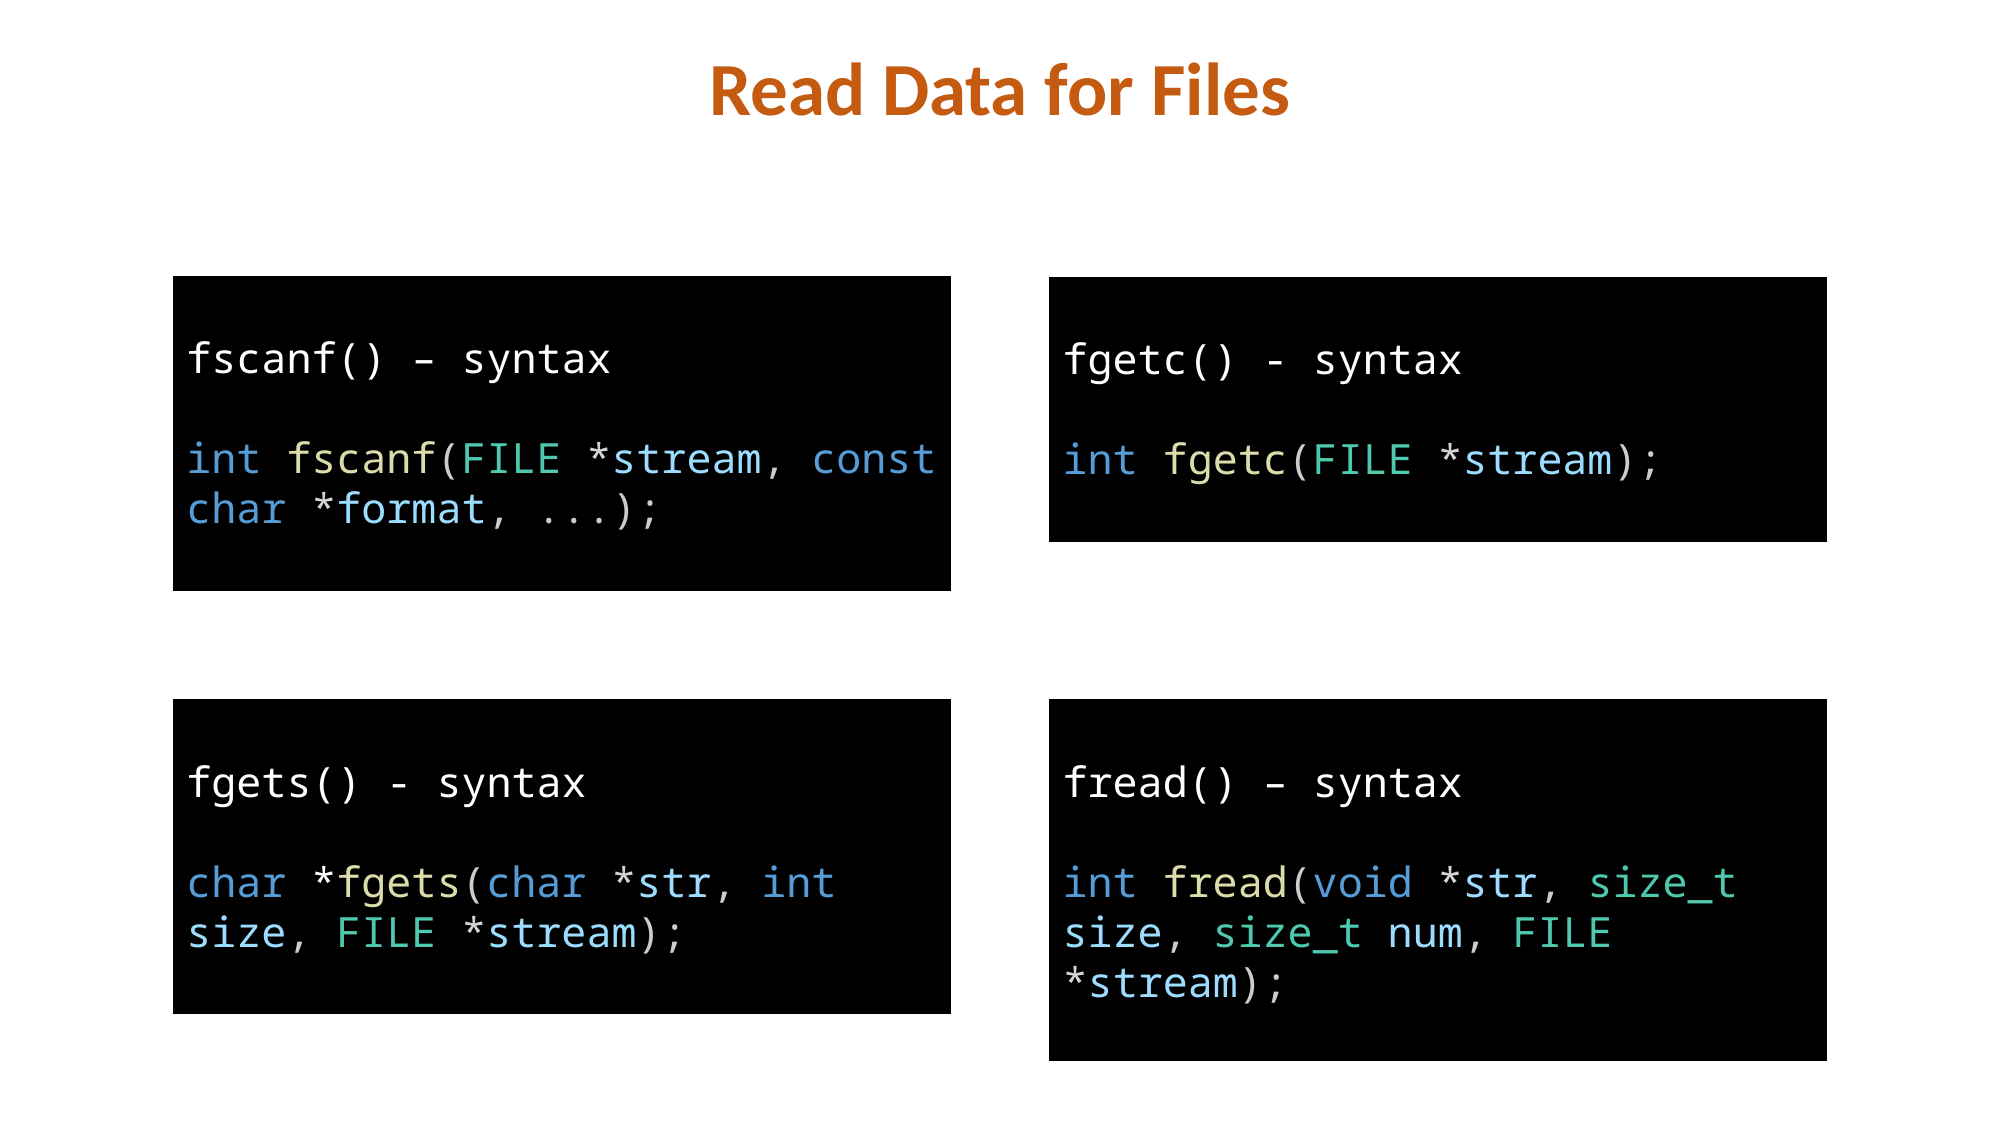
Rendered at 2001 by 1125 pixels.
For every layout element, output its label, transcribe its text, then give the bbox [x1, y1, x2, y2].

text_box Read Data for Files [666, 33, 1334, 140]
text_box fgetc() - syntax int fgetc(FILE *stream); [1047, 275, 1829, 544]
text_box fgets() - syntax char *fgets(char *str, int size, FILE *stream); [171, 697, 953, 1016]
text_box fscanf() – syntax int fscanf(FILE *stream, const char *format, ...); [171, 274, 953, 593]
text_box fread() – syntax int fread(void *str, size_t size, size_t num, FILE *stream); [1047, 697, 1829, 1016]
